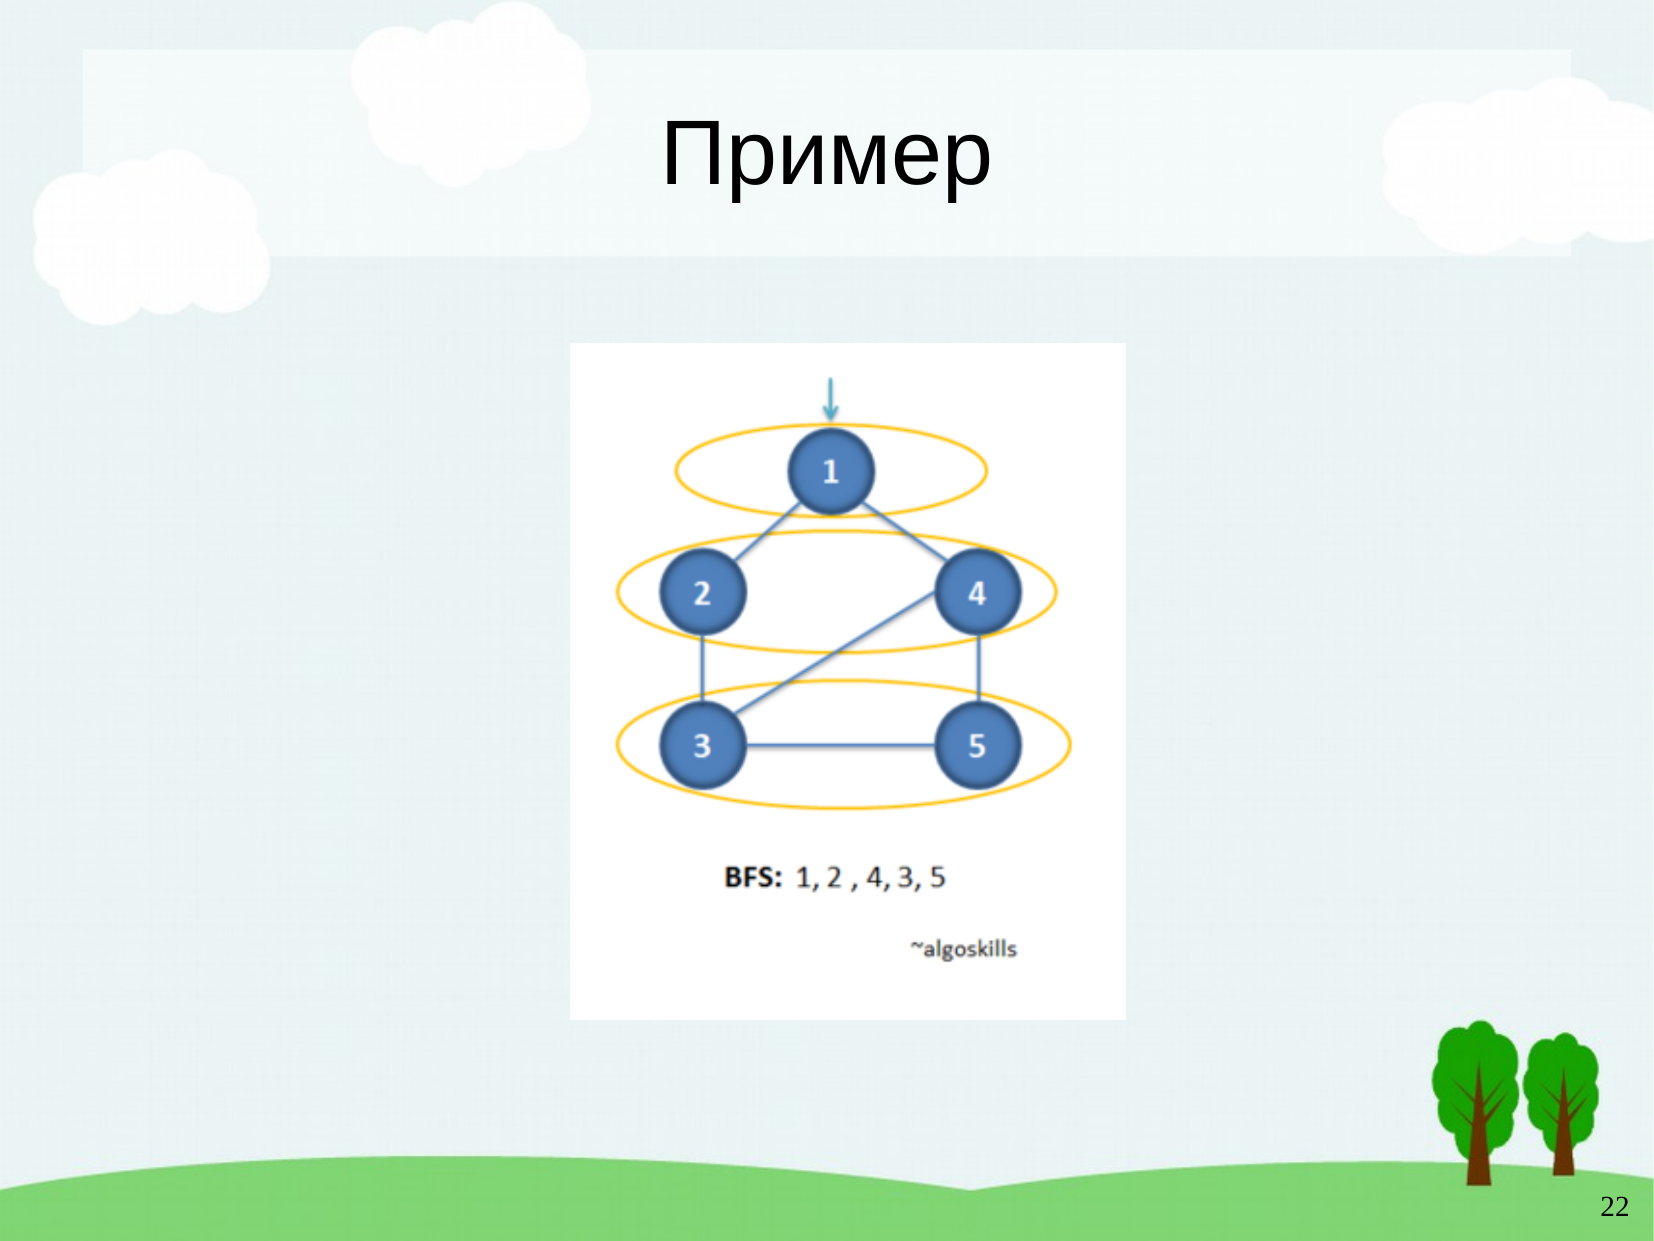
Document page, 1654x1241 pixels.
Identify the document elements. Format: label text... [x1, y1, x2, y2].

picture [0, 0, 1654, 1241]
title Пример [82, 49, 1571, 257]
